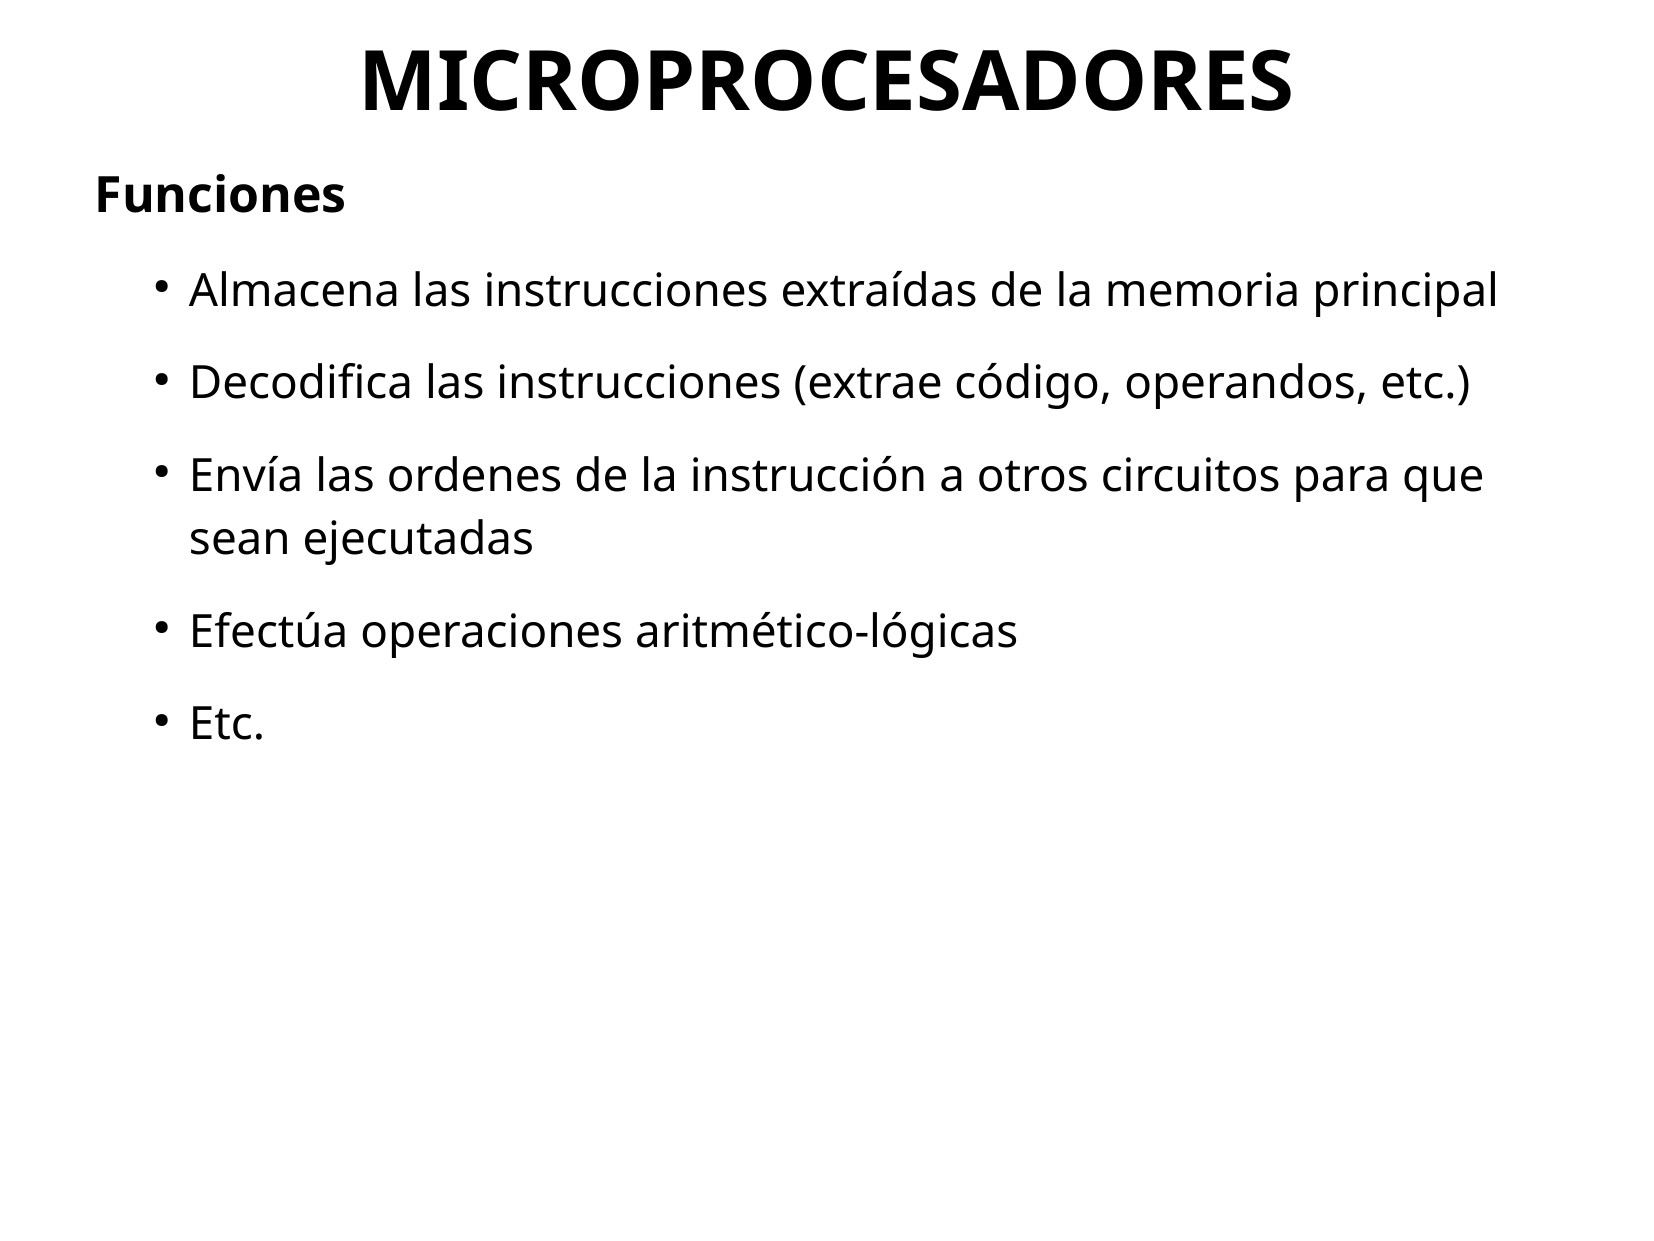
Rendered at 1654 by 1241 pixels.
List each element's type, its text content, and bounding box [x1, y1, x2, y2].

title MICROPROCESADORES [82, 0, 1571, 154]
subtitle Funciones Almacena las instrucciones extraídas de la memoria principal Decodifica las instrucciones (extrae código, operandos, etc.) Envía las ordenes de la instrucción a otros circuitos para que sean ejecutadas Efectúa operaciones aritmético-lógicas Etc. [94, 154, 1524, 1241]
